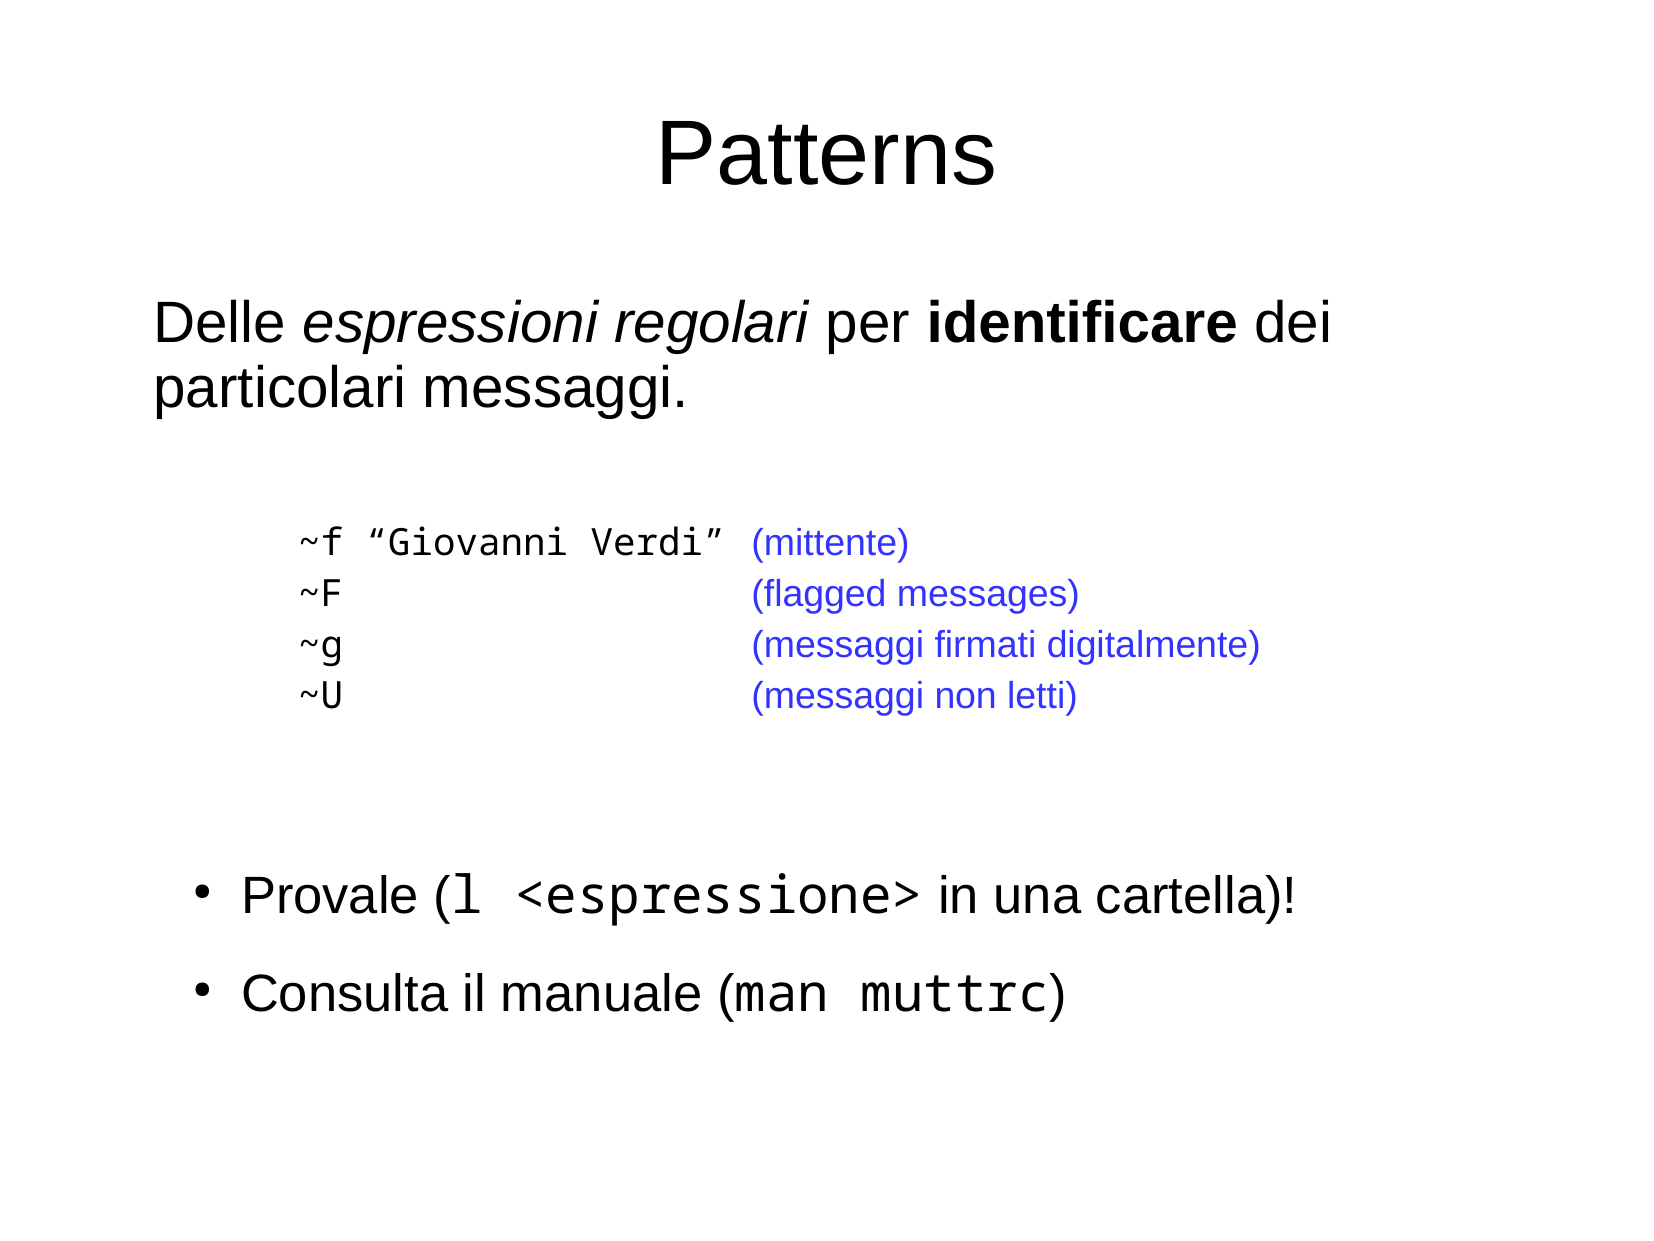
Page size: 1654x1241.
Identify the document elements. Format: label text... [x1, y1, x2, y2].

text_box ~f “Giovanni Verdi” (mittente) ~F (flagged messages) ~g (messaggi firmati digitalmente) ~U (messaggi non letti) [248, 507, 1418, 704]
list Delle espressioni regolari per identificare dei particolari messaggi. [82, 290, 1571, 473]
title Patterns [82, 49, 1571, 257]
list Provale (l <espressione> in una cartella)! Consulta il manuale (man muttrc) [177, 857, 1300, 1040]
